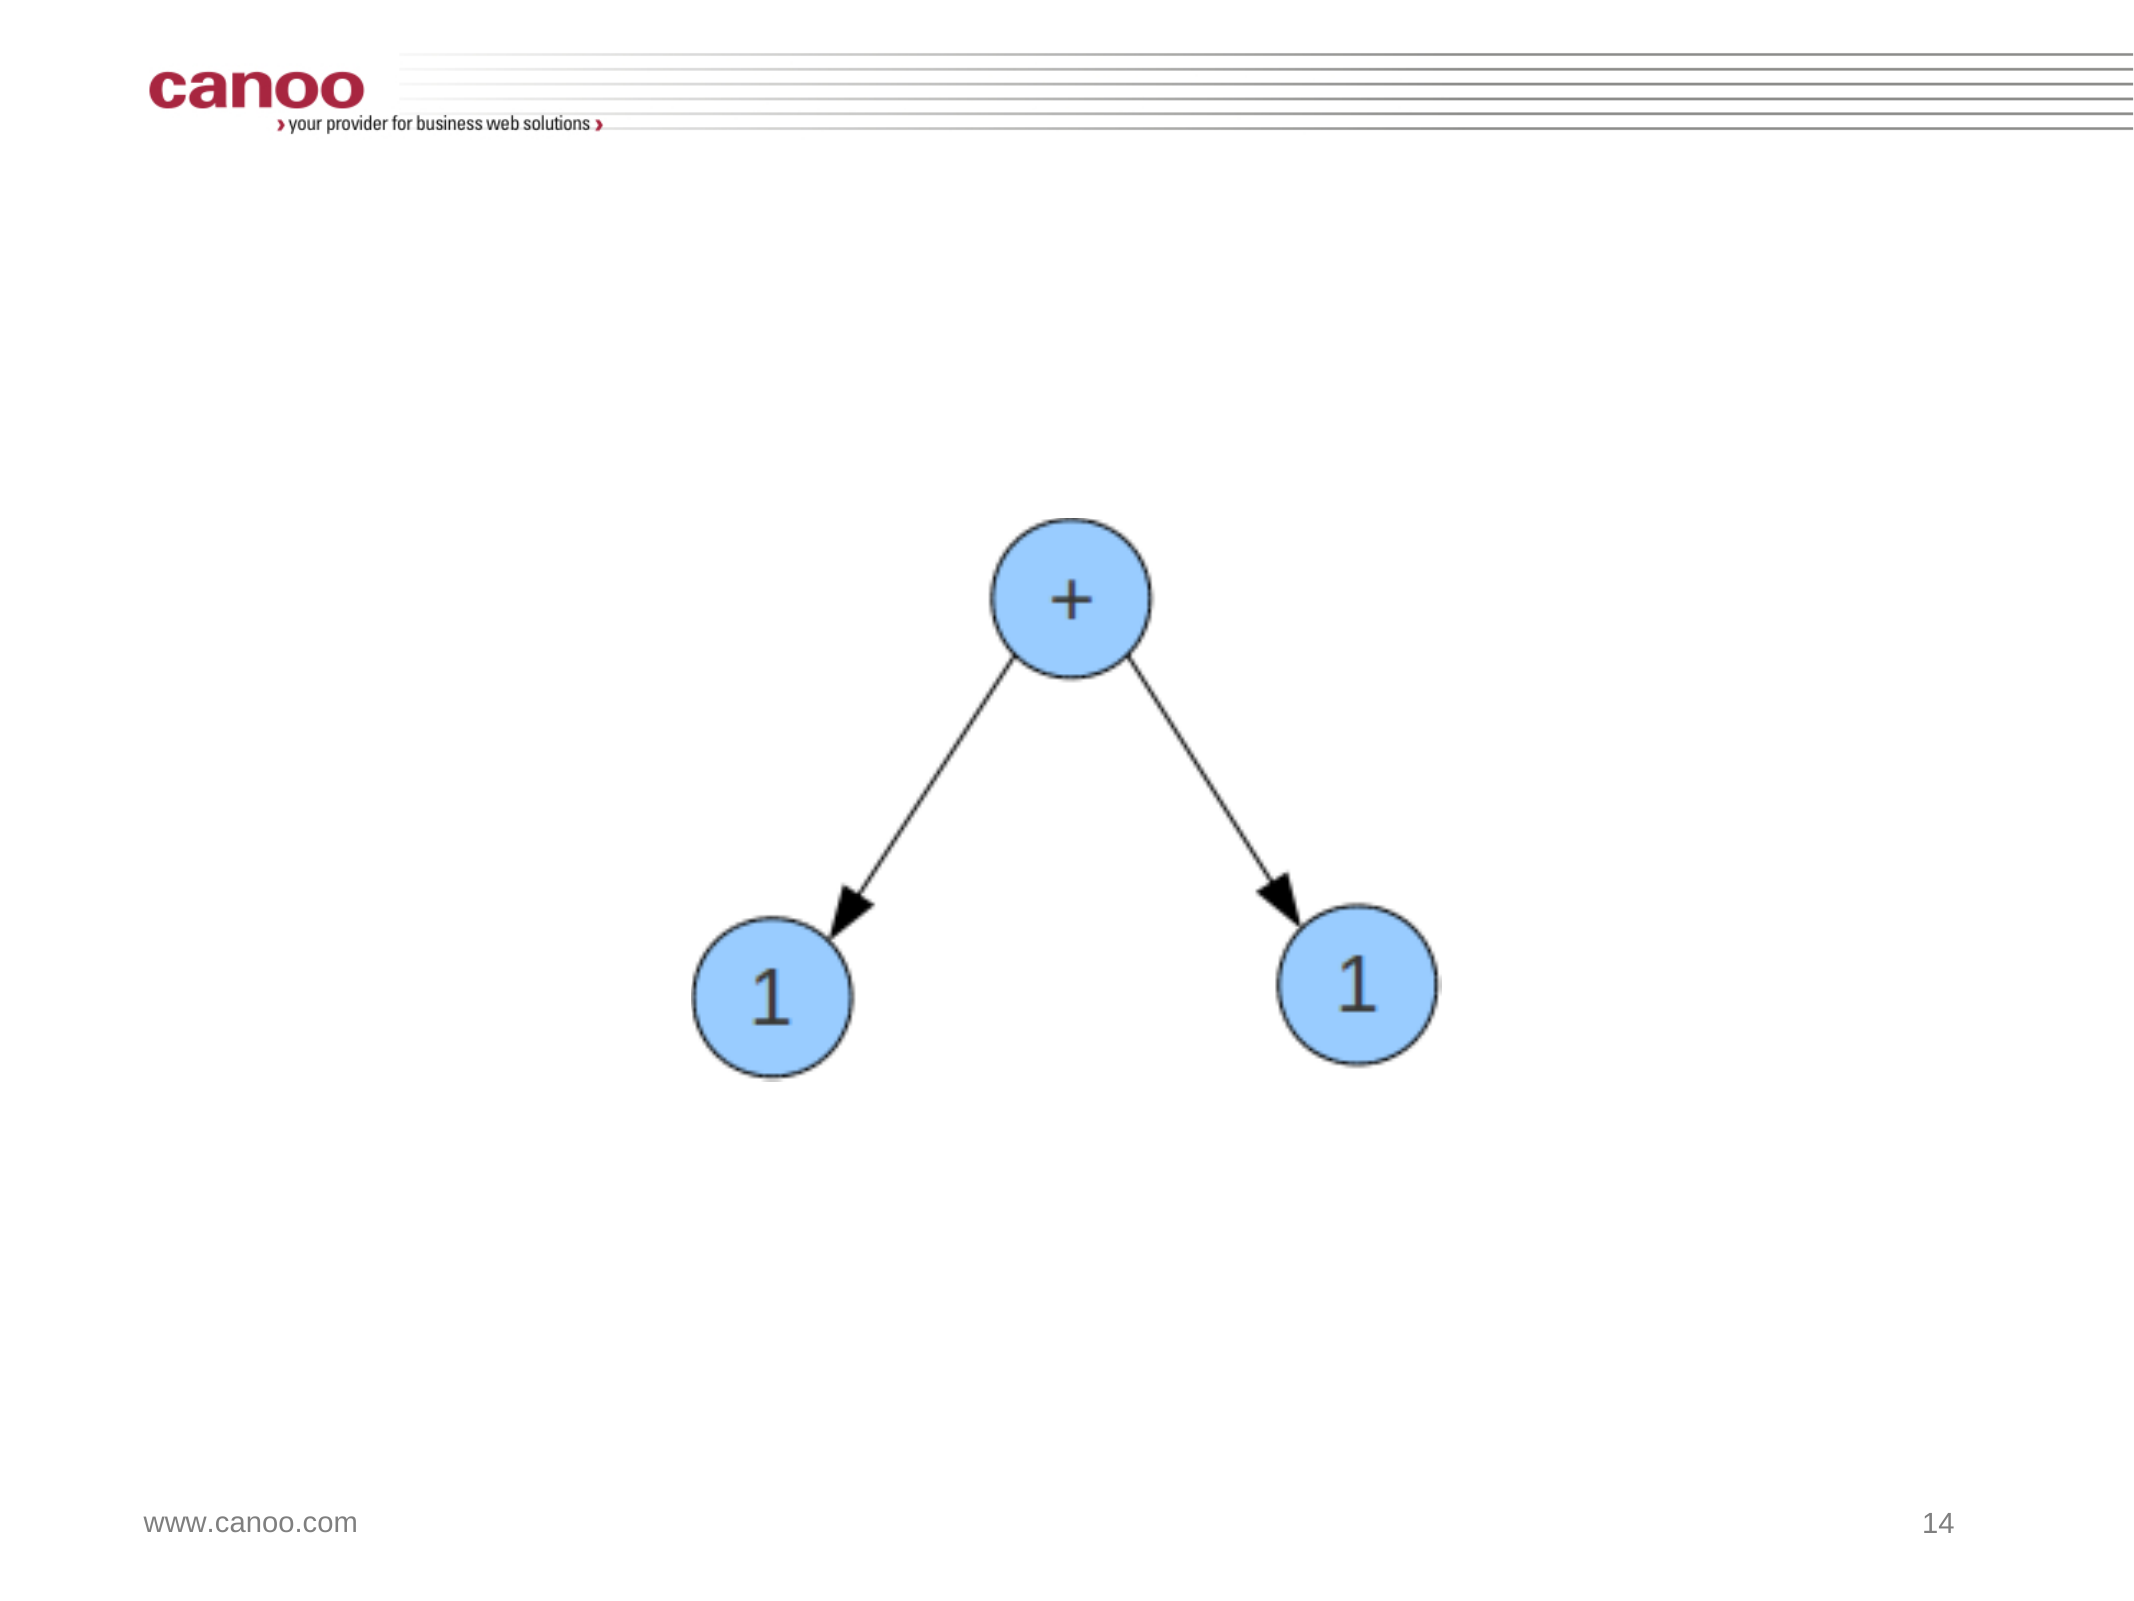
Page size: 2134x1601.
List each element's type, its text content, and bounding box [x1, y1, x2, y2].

picture [0, 21, 2134, 188]
picture [691, 518, 1442, 1082]
text_box <number> [1912, 1496, 1965, 1547]
